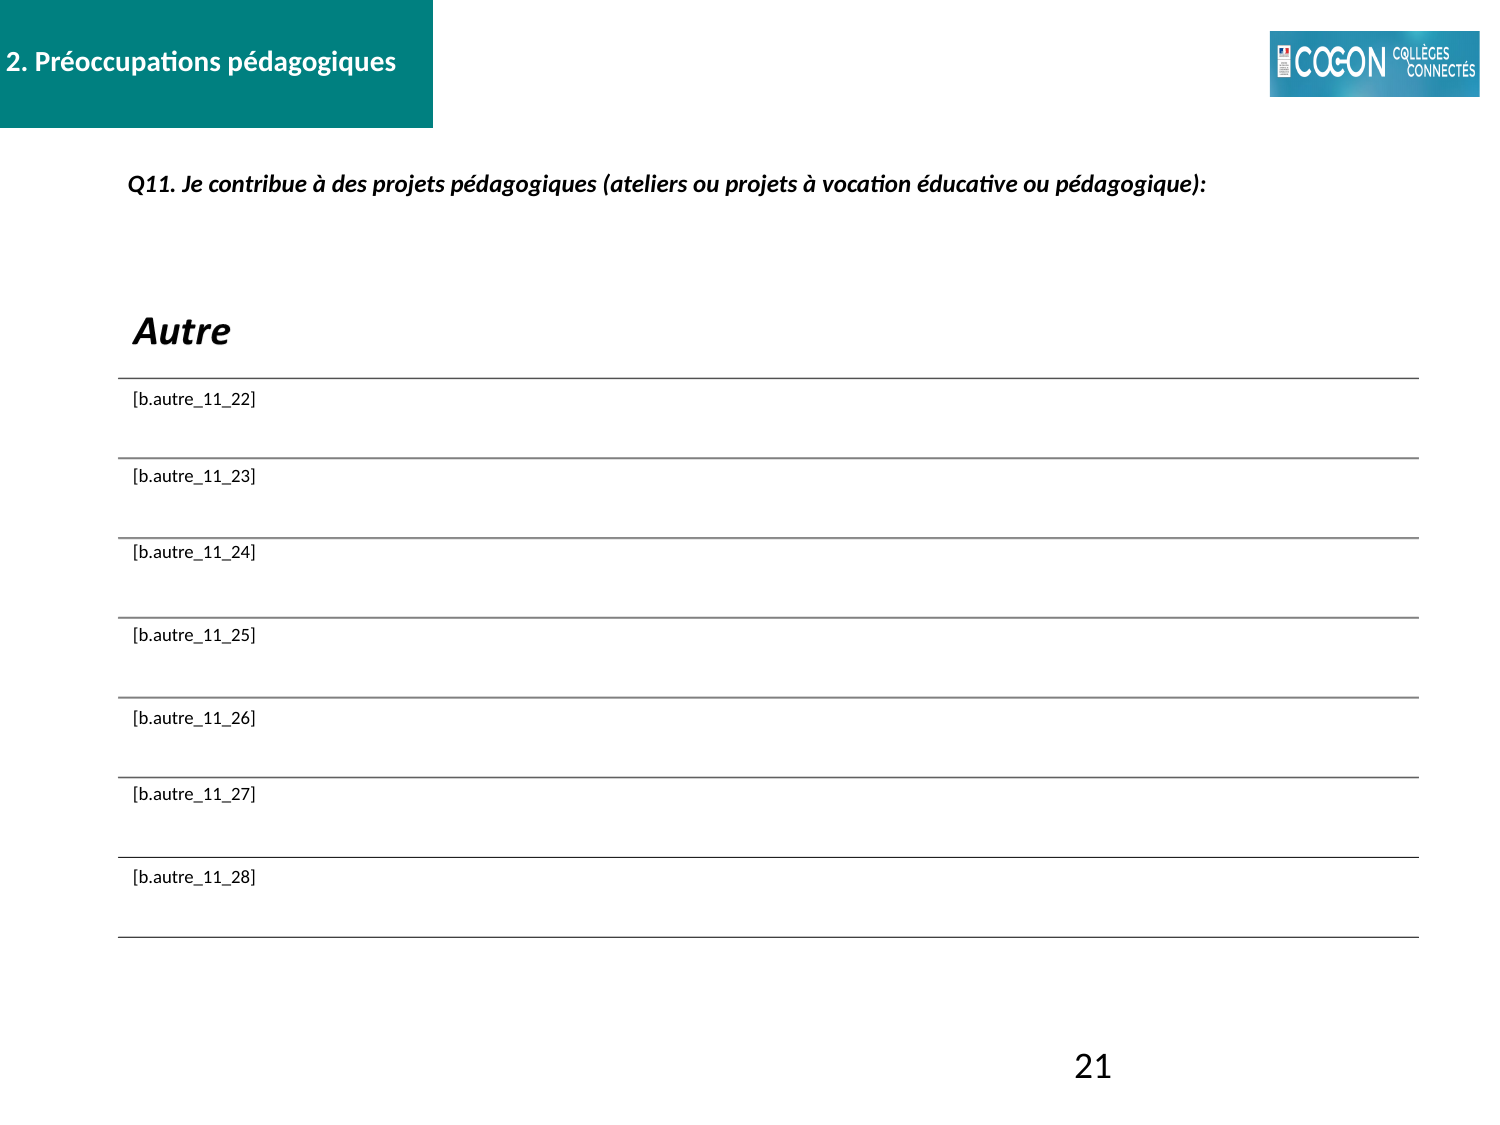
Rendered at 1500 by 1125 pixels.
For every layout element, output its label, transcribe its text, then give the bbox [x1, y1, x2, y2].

text_box [b.autre_11_28] [118, 862, 1419, 939]
text_box <numéro> [1059, 1042, 1397, 1103]
text_box [b.autre_11_24] [118, 537, 1419, 615]
text_box [b.autre_11_22] [118, 383, 1419, 460]
text_box [b.autre_11_25] [118, 620, 1419, 697]
text_box [b.autre_11_23] [118, 460, 1419, 537]
text_box 2. Préoccupations pédagogiques [0, 0, 433, 128]
picture [108, 292, 1419, 938]
text_box [b.autre_11_26] [118, 702, 1419, 779]
text_box Q11. Je contribue à des projets pédagogiques (ateliers ou projets à vocation éducative ou pédagogique): [112, 166, 1407, 221]
picture [1269, 31, 1480, 97]
text_box [b.autre_11_27] [118, 779, 1419, 857]
